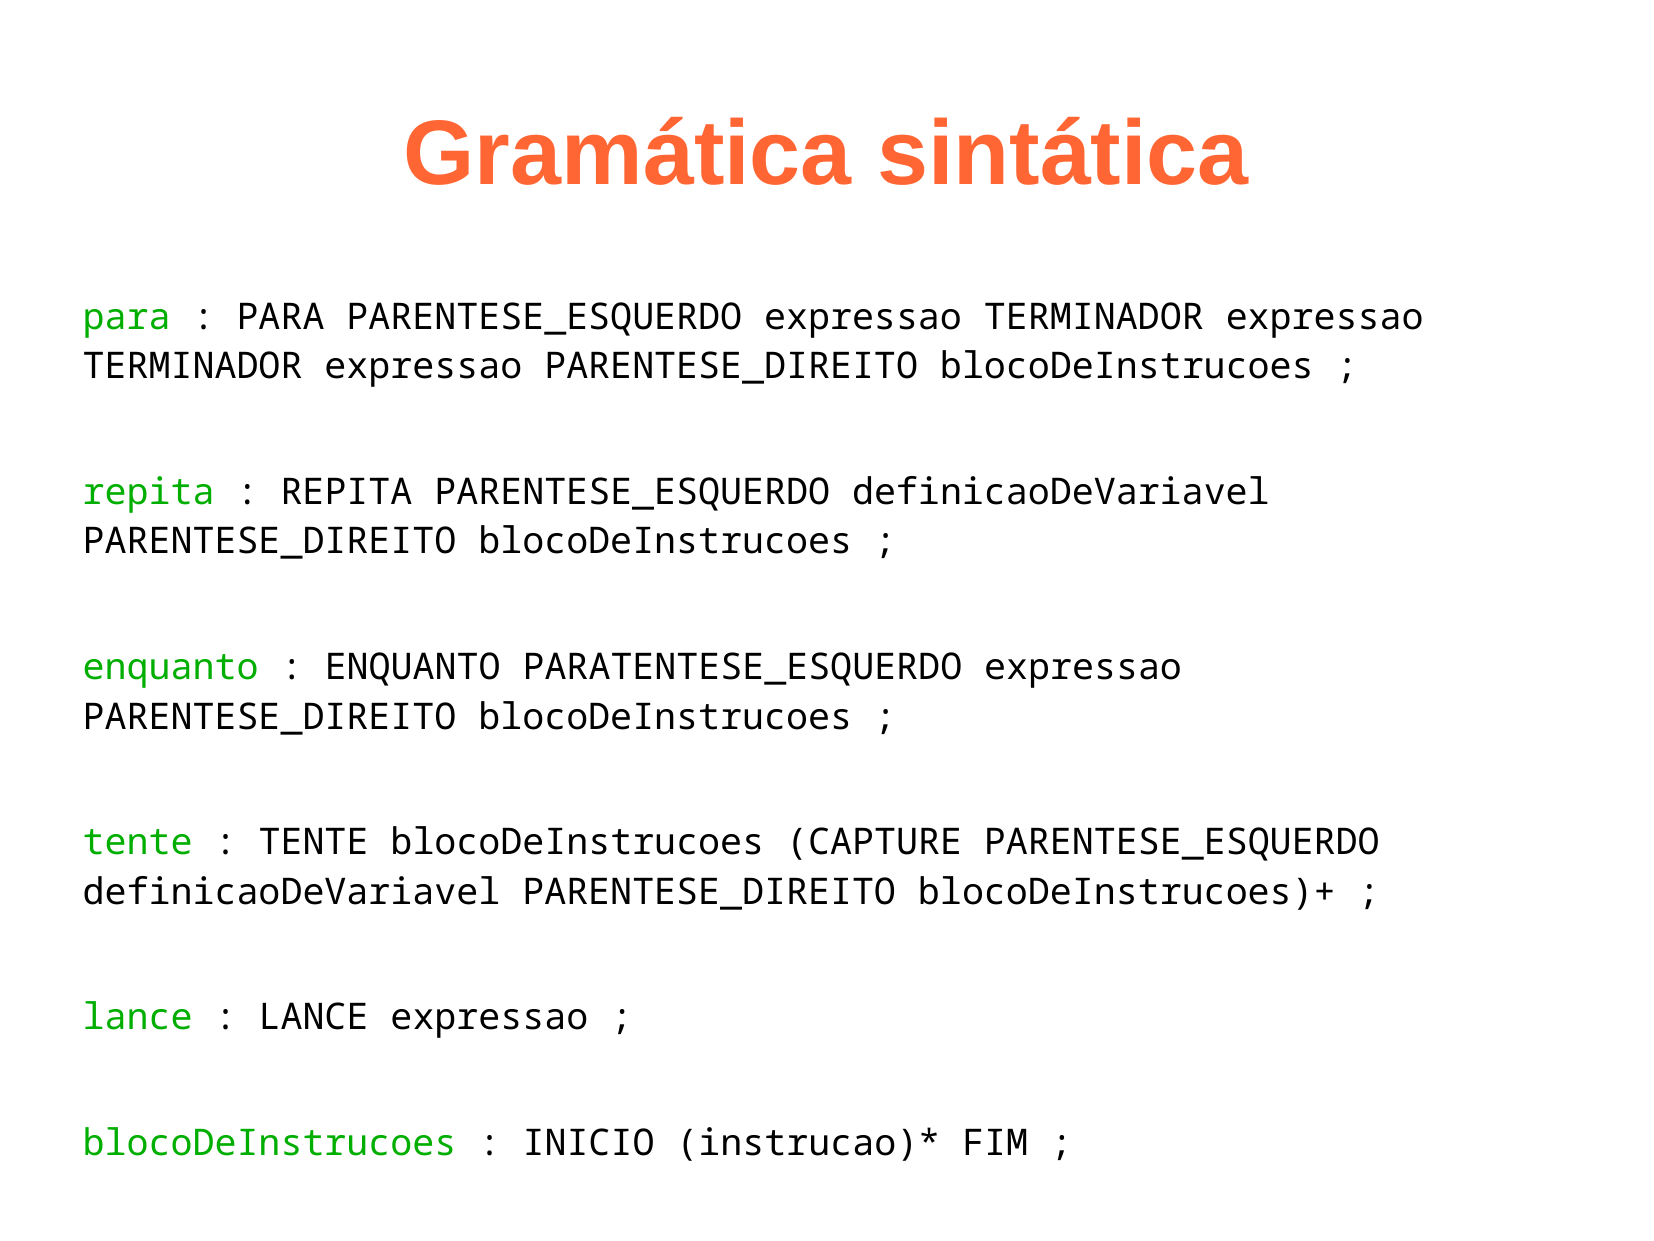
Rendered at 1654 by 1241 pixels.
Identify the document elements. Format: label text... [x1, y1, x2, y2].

title Gramática sintática [82, 49, 1571, 257]
list para : PARA PARENTESE_ESQUERDO expressao TERMINADOR expressao TERMINADOR expressao PARENTESE_DIREITO blocoDeInstrucoes ; repita : REPITA PARENTESE_ESQUERDO definicaoDeVariavel PARENTESE_DIREITO blocoDeInstrucoes ; enquanto : ENQUANTO PARATENTESE_ESQUERDO expressao PARENTESE_DIREITO blocoDeInstrucoes ; tente : TENTE blocoDeInstrucoes (CAPTURE PARENTESE_ESQUERDO definicaoDeVariavel PARENTESE_DIREITO blocoDeInstrucoes)+ ; lance : LANCE expressao ; blocoDeInstrucoes : INICIO (instrucao)* FIM ; [82, 290, 1538, 1193]
